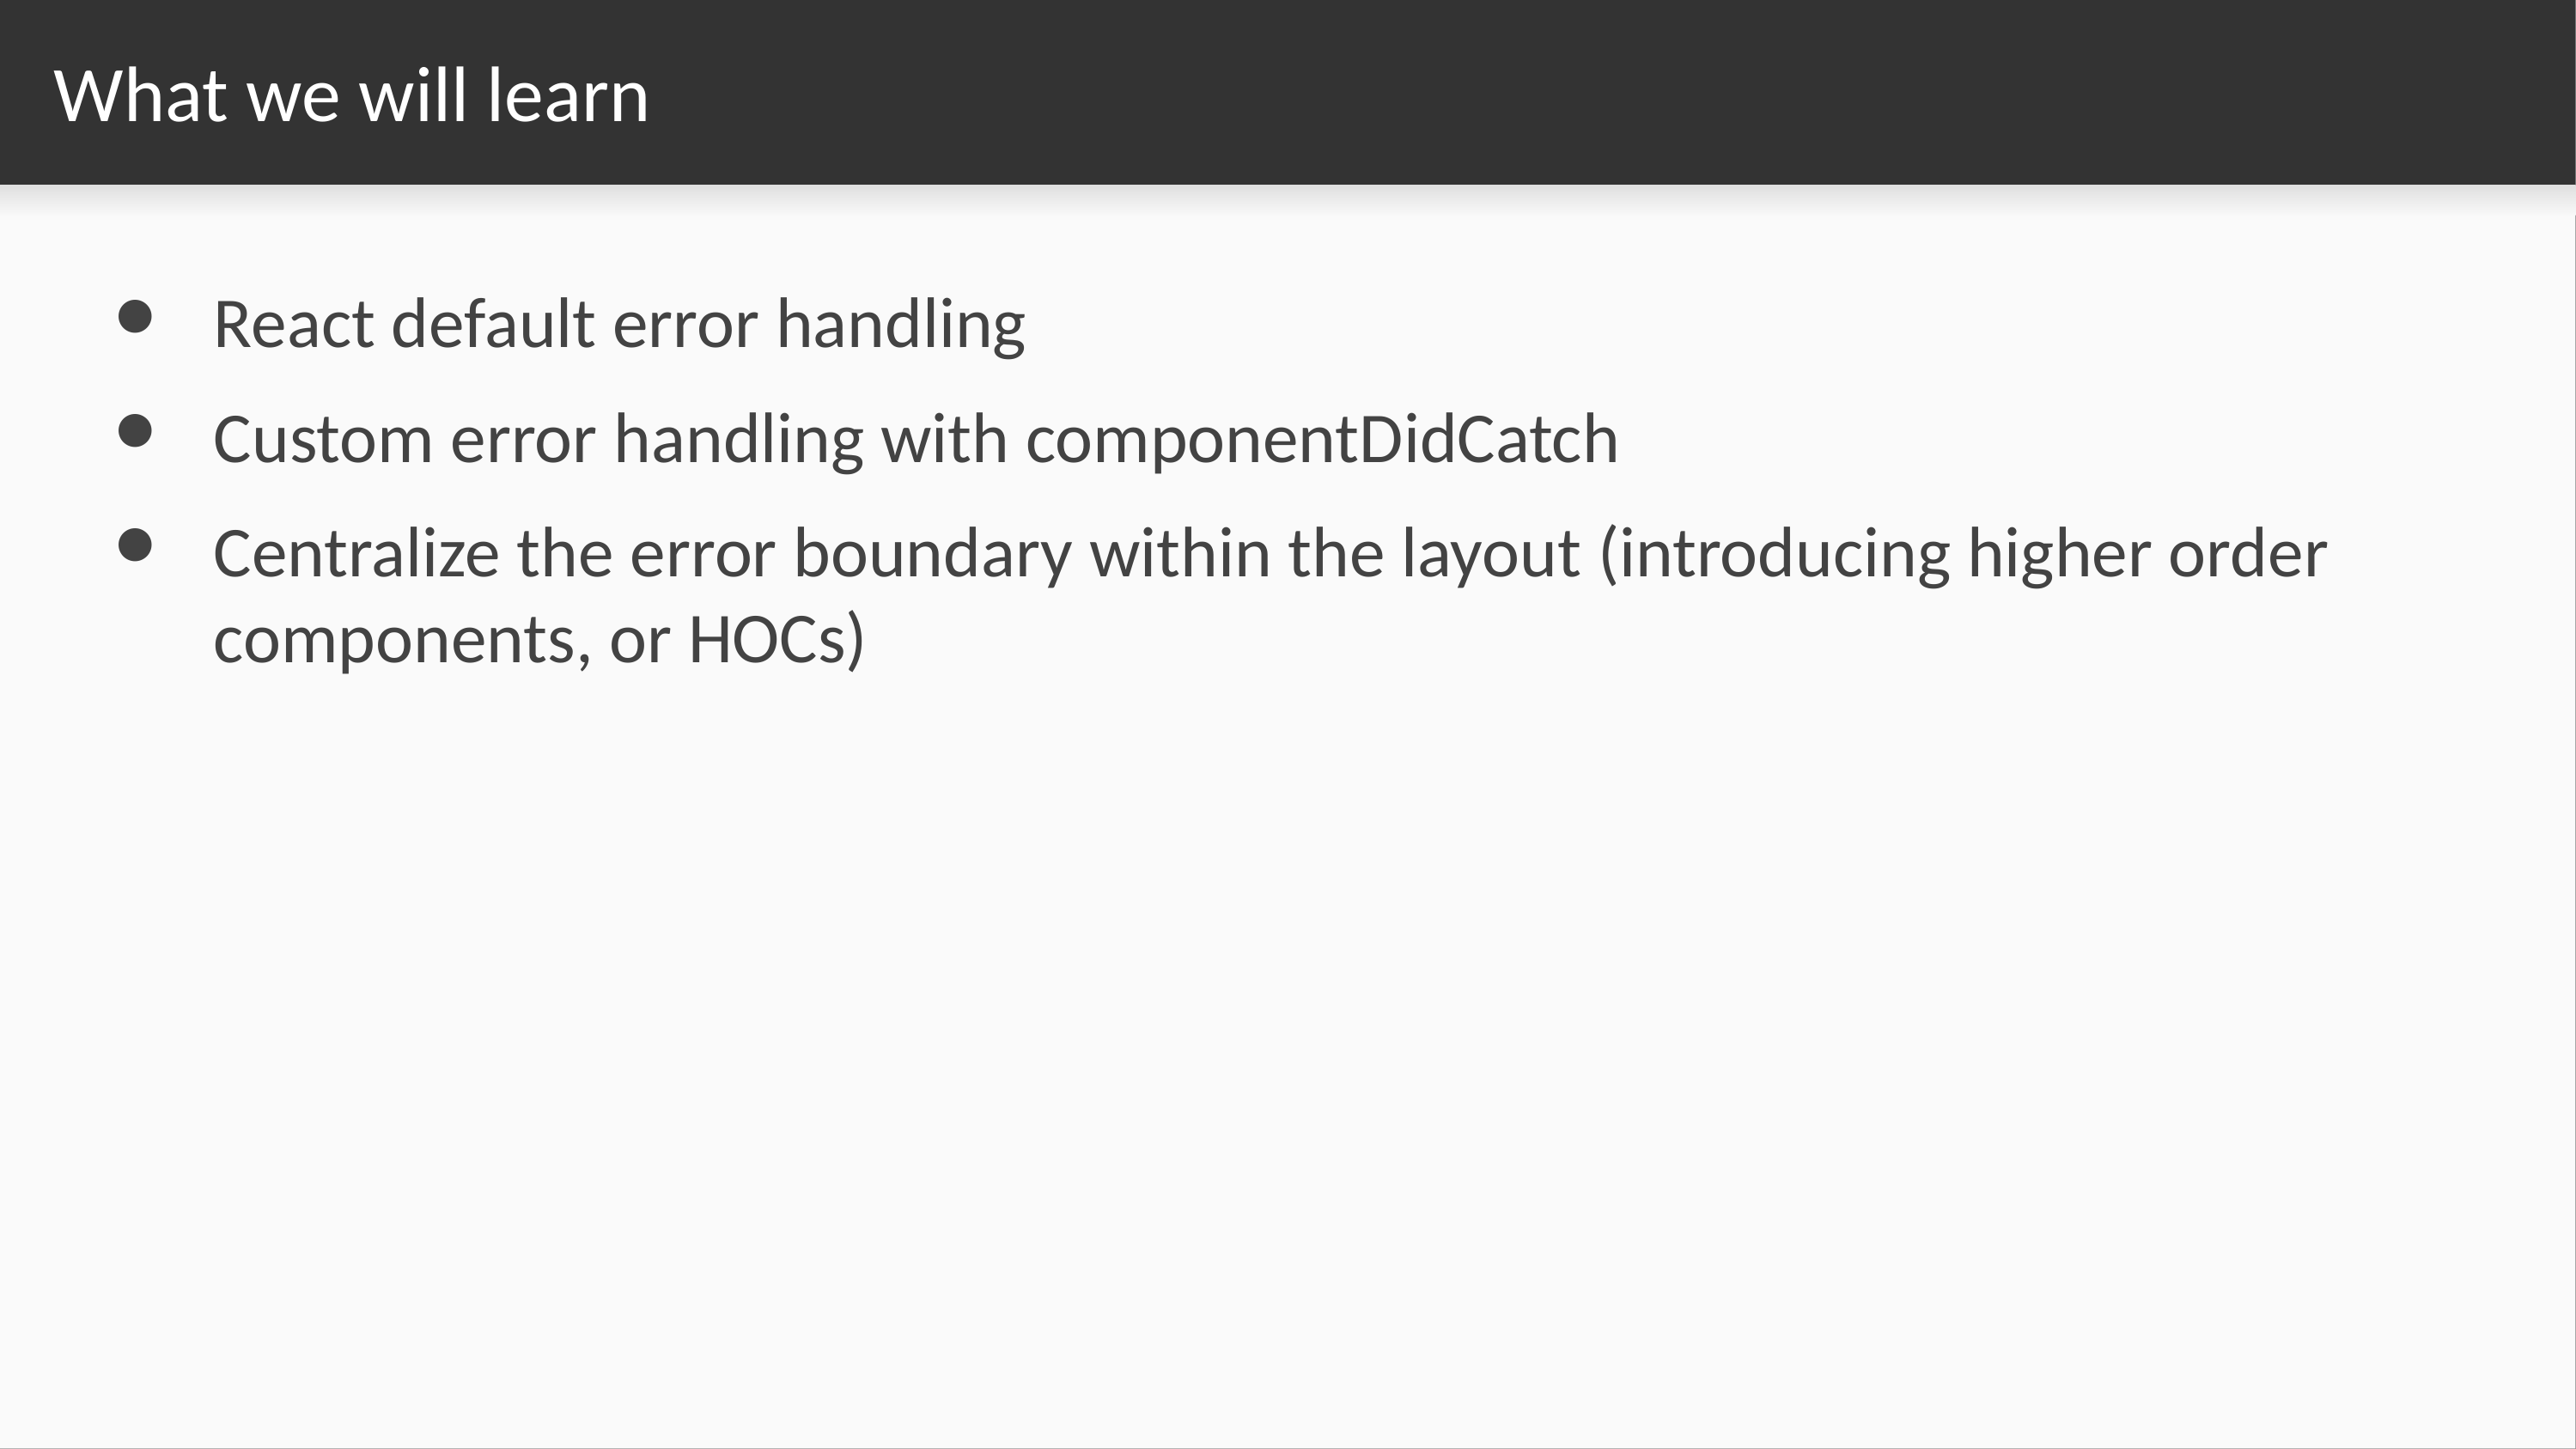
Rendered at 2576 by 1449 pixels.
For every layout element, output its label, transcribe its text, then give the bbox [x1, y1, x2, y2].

list React default error handling Custom error handling with componentDidCatch Centralize the error boundary within the layout (introducing higher order components, or HOCs) [59, 250, 2514, 1384]
title What we will learn [27, 4, 2514, 175]
